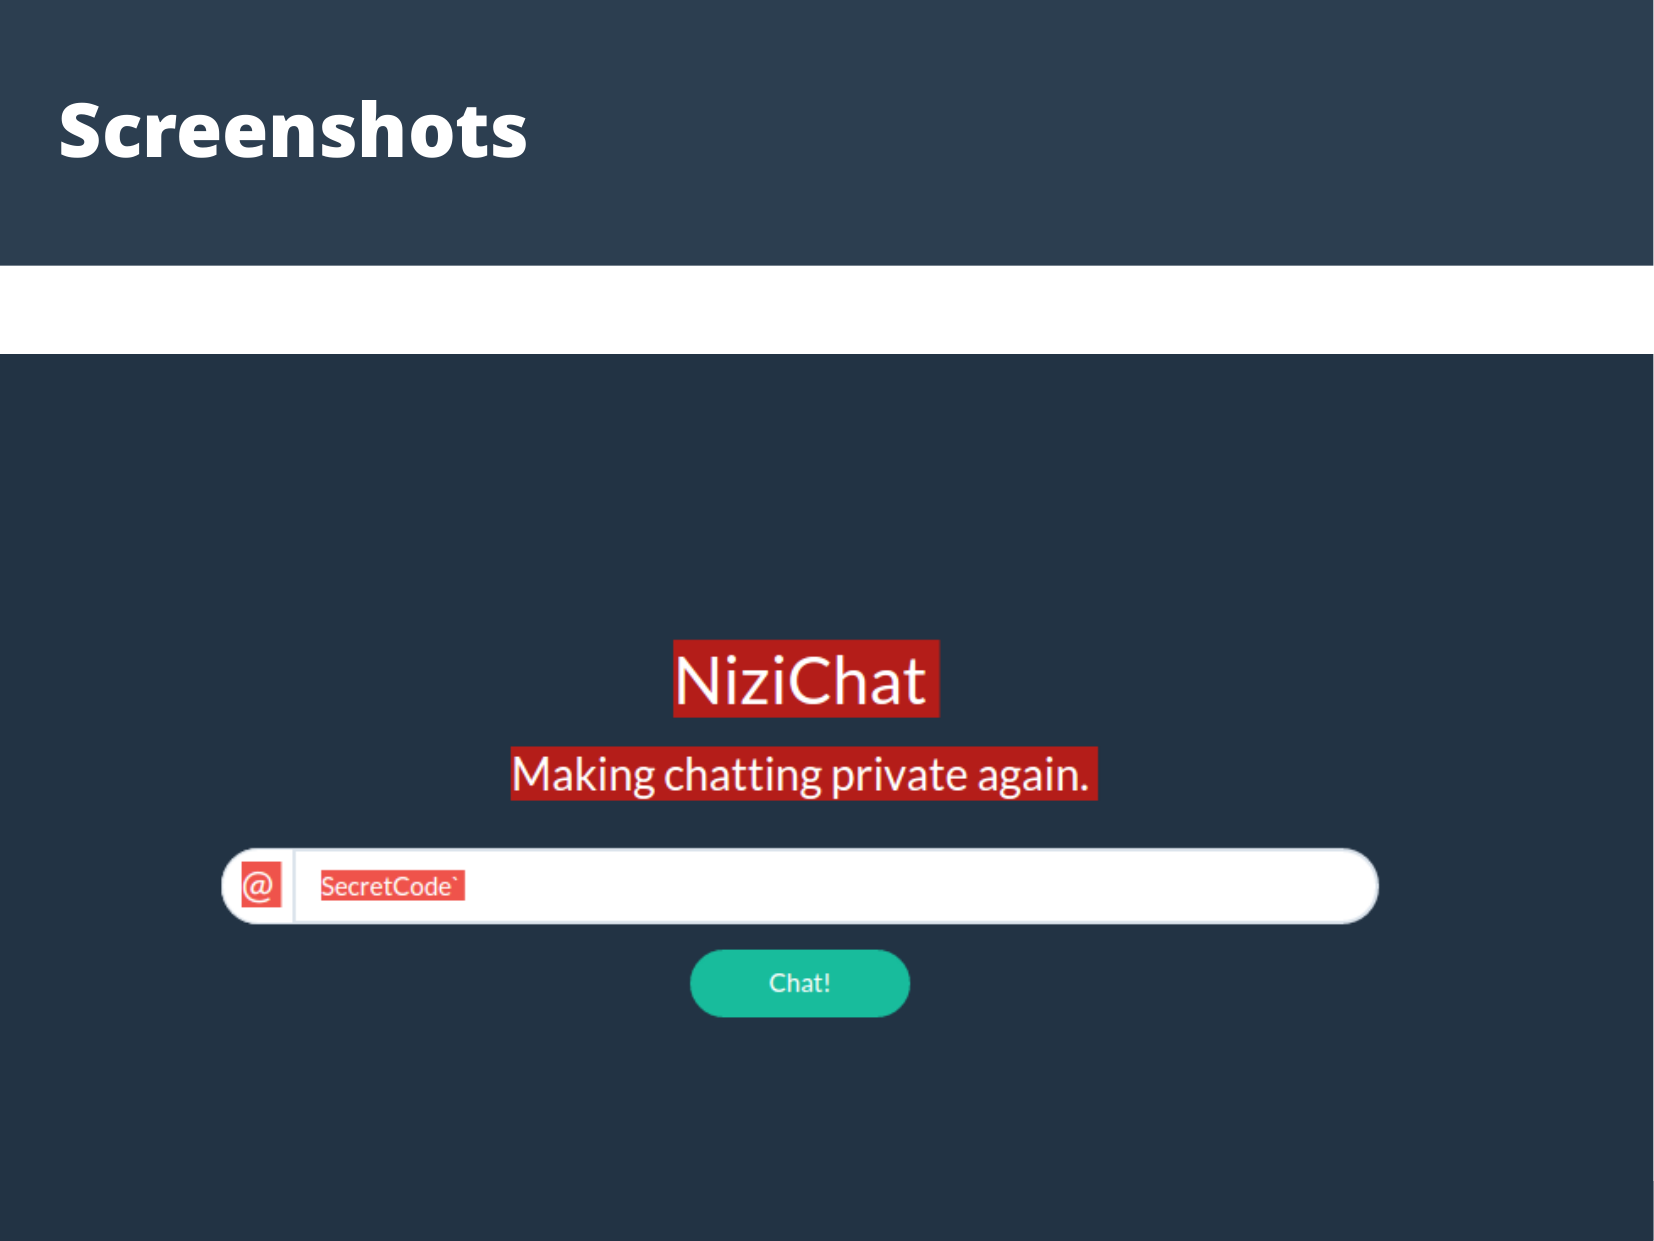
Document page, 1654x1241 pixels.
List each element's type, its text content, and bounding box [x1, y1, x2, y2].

picture [0, 354, 1654, 1241]
title Screenshots [59, 49, 1595, 207]
